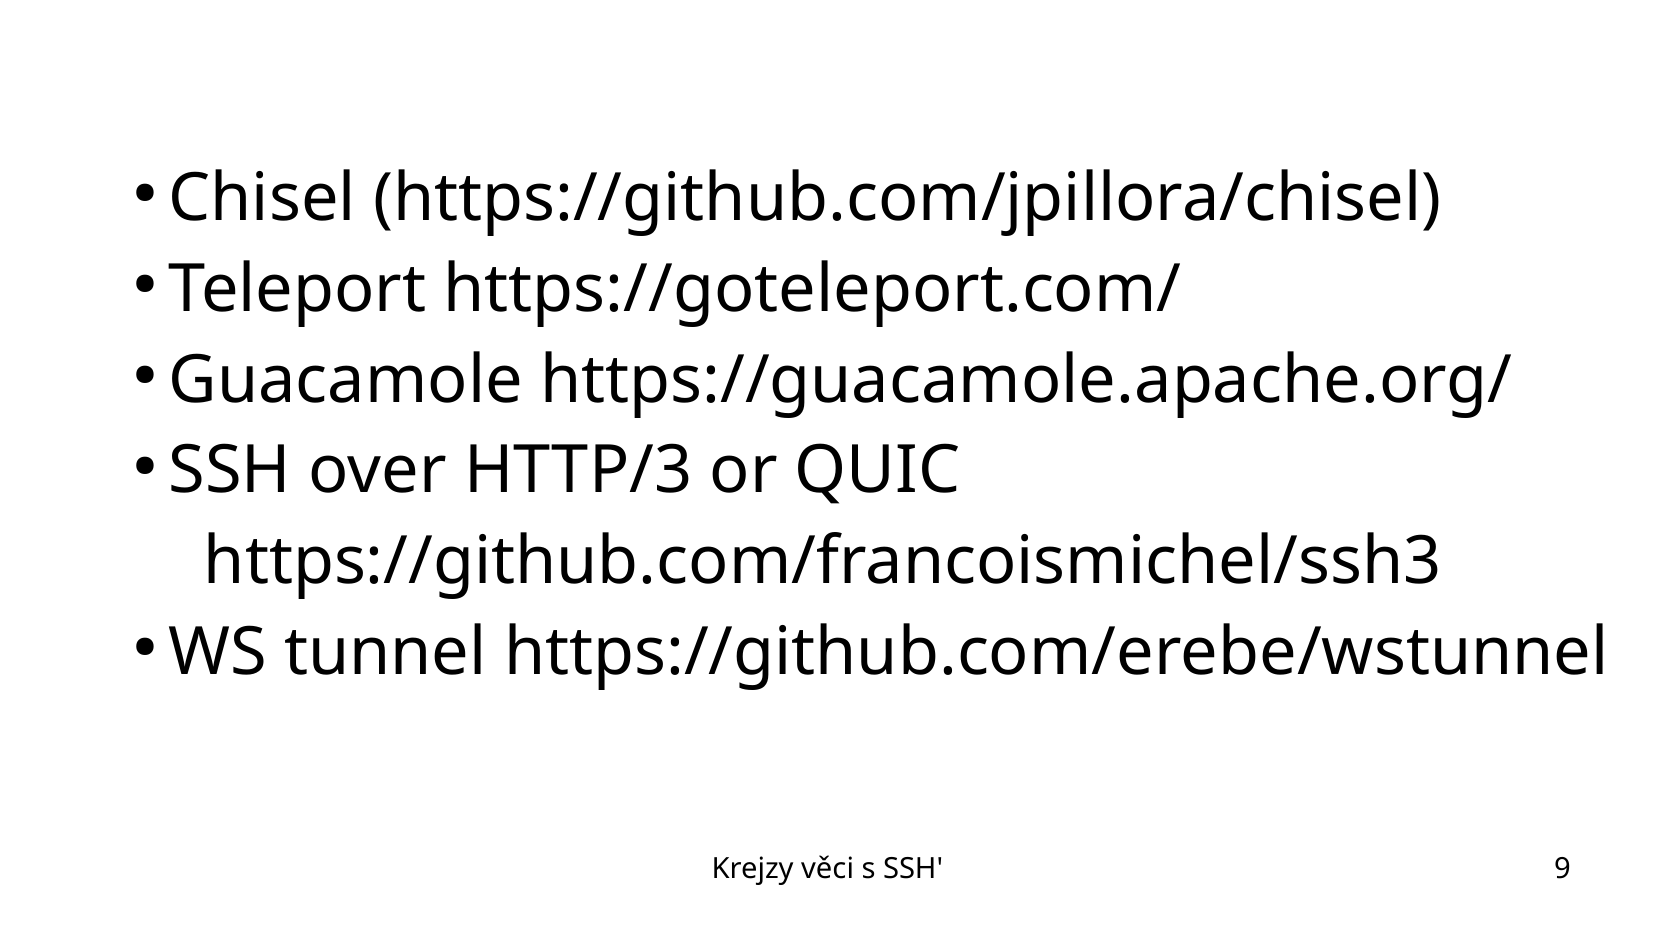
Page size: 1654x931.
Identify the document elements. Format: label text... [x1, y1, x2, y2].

text_box Chisel (https://github.com/jpillora/chisel) Teleport https://goteleport.com/ Guacamole https://guacamole.apache.org/ SSH over HTTP/3 or QUIC https://github.com/francoismichel/ssh3 WS tunnel https://github.com/erebe/wstunnel [118, 142, 1536, 727]
